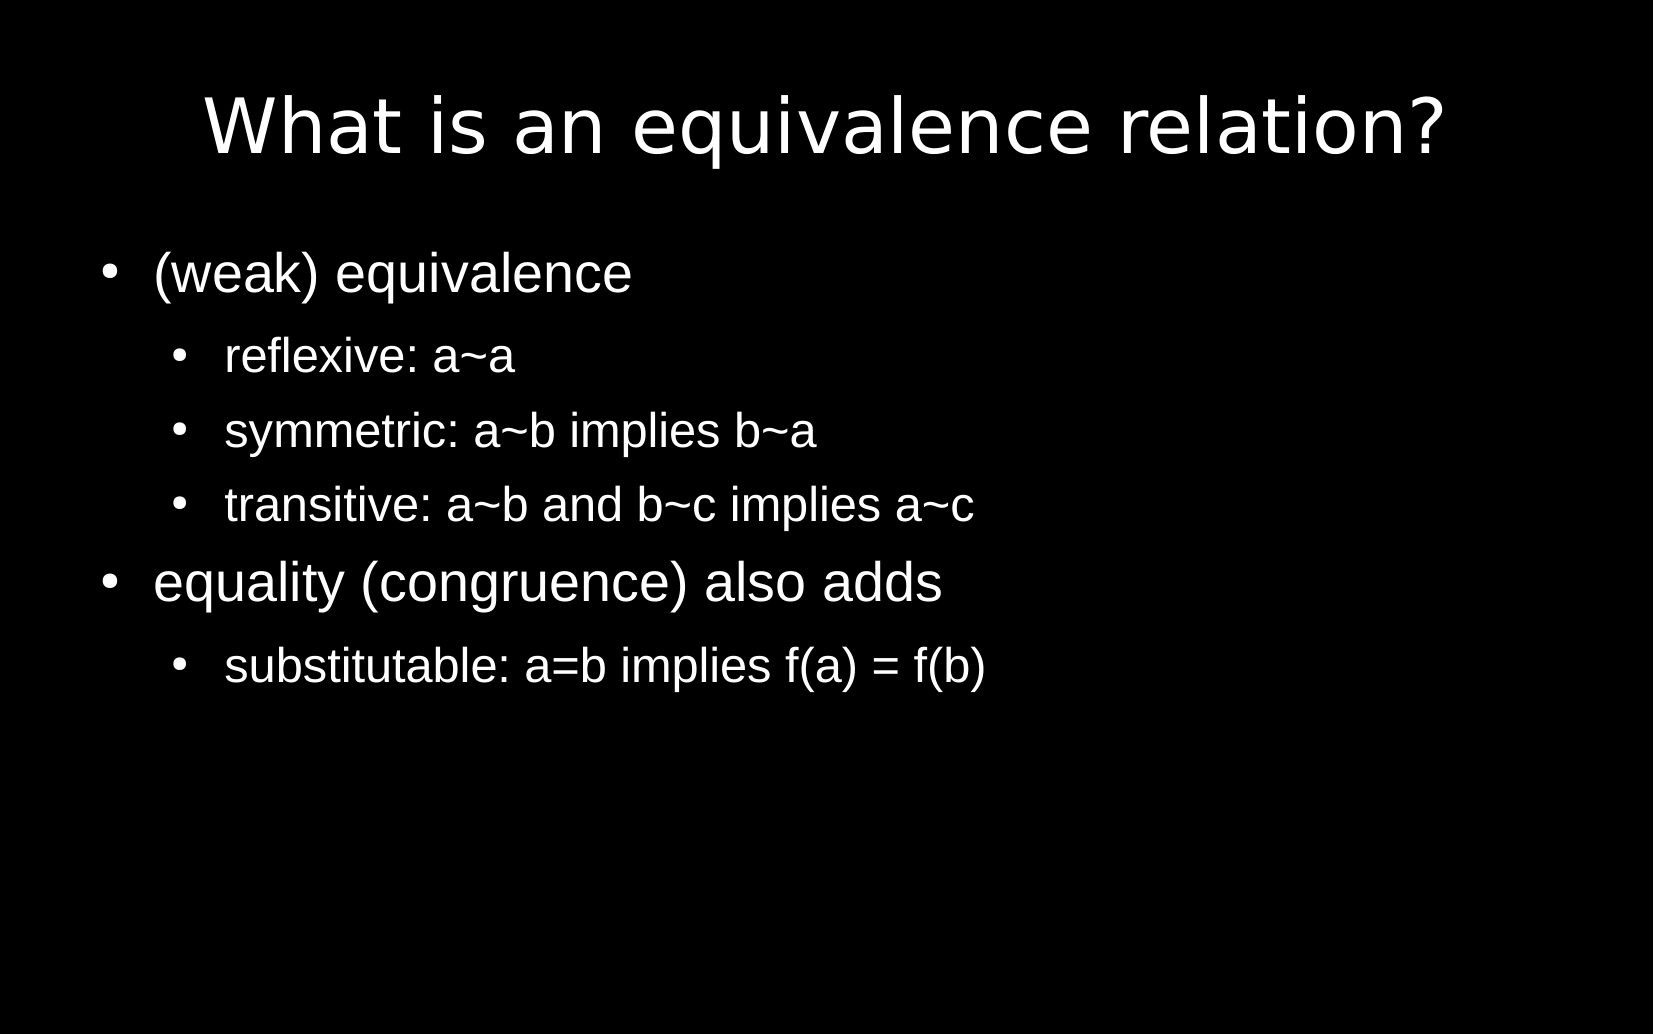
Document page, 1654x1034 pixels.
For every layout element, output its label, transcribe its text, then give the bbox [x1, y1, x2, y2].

title What is an equivalence relation? [82, 41, 1571, 214]
list (weak) equivalence reflexive: a~a symmetric: a~b implies b~a transitive: a~b and b~c implies a~c equality (congruence) also adds substitutable: a=b implies f(a) = f(b) [82, 241, 1571, 842]
